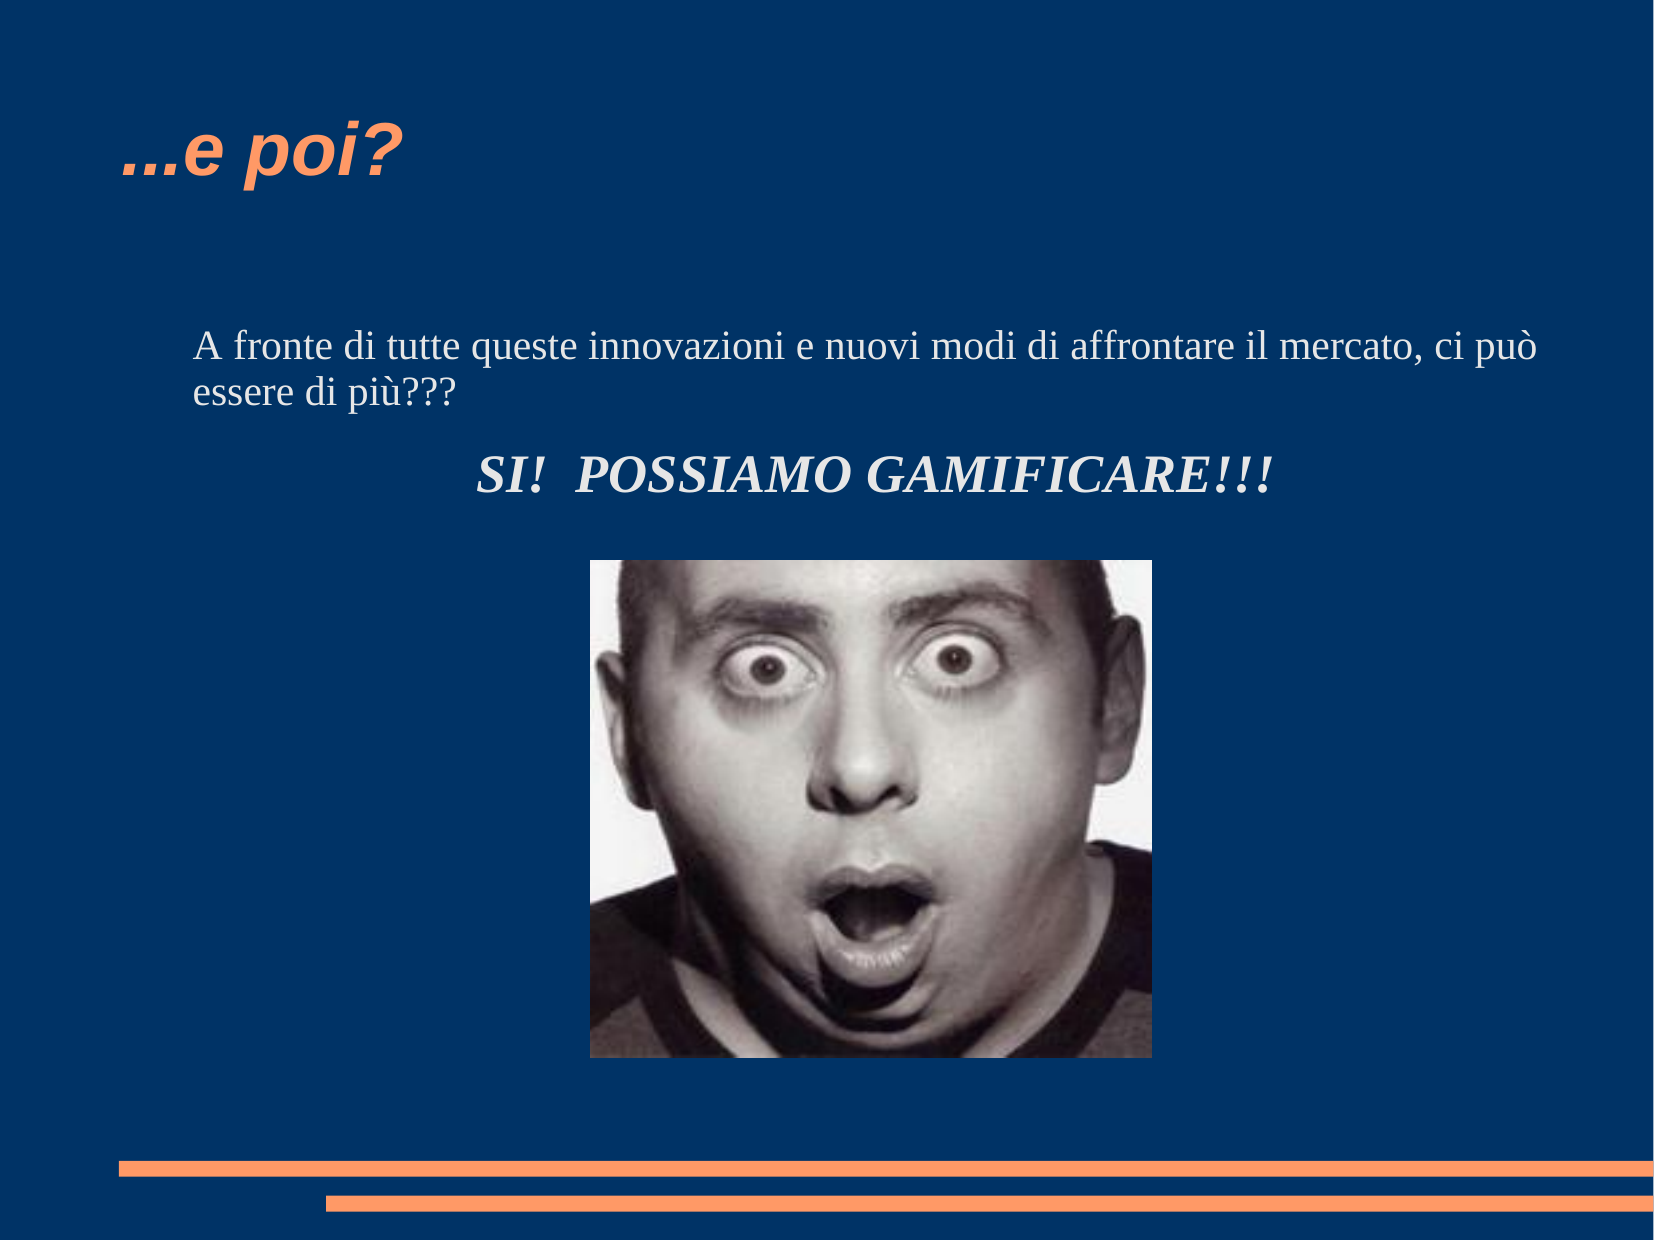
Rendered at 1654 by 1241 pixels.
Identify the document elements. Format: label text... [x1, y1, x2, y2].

picture [590, 560, 1152, 1058]
list A fronte di tutte queste innovazioni e nuovi modi di affrontare il mercato, ci può essere di più??? SI! POSSIAMO GAMIFICARE!!! [121, 322, 1561, 1132]
title ...e poi? [121, 46, 1534, 254]
